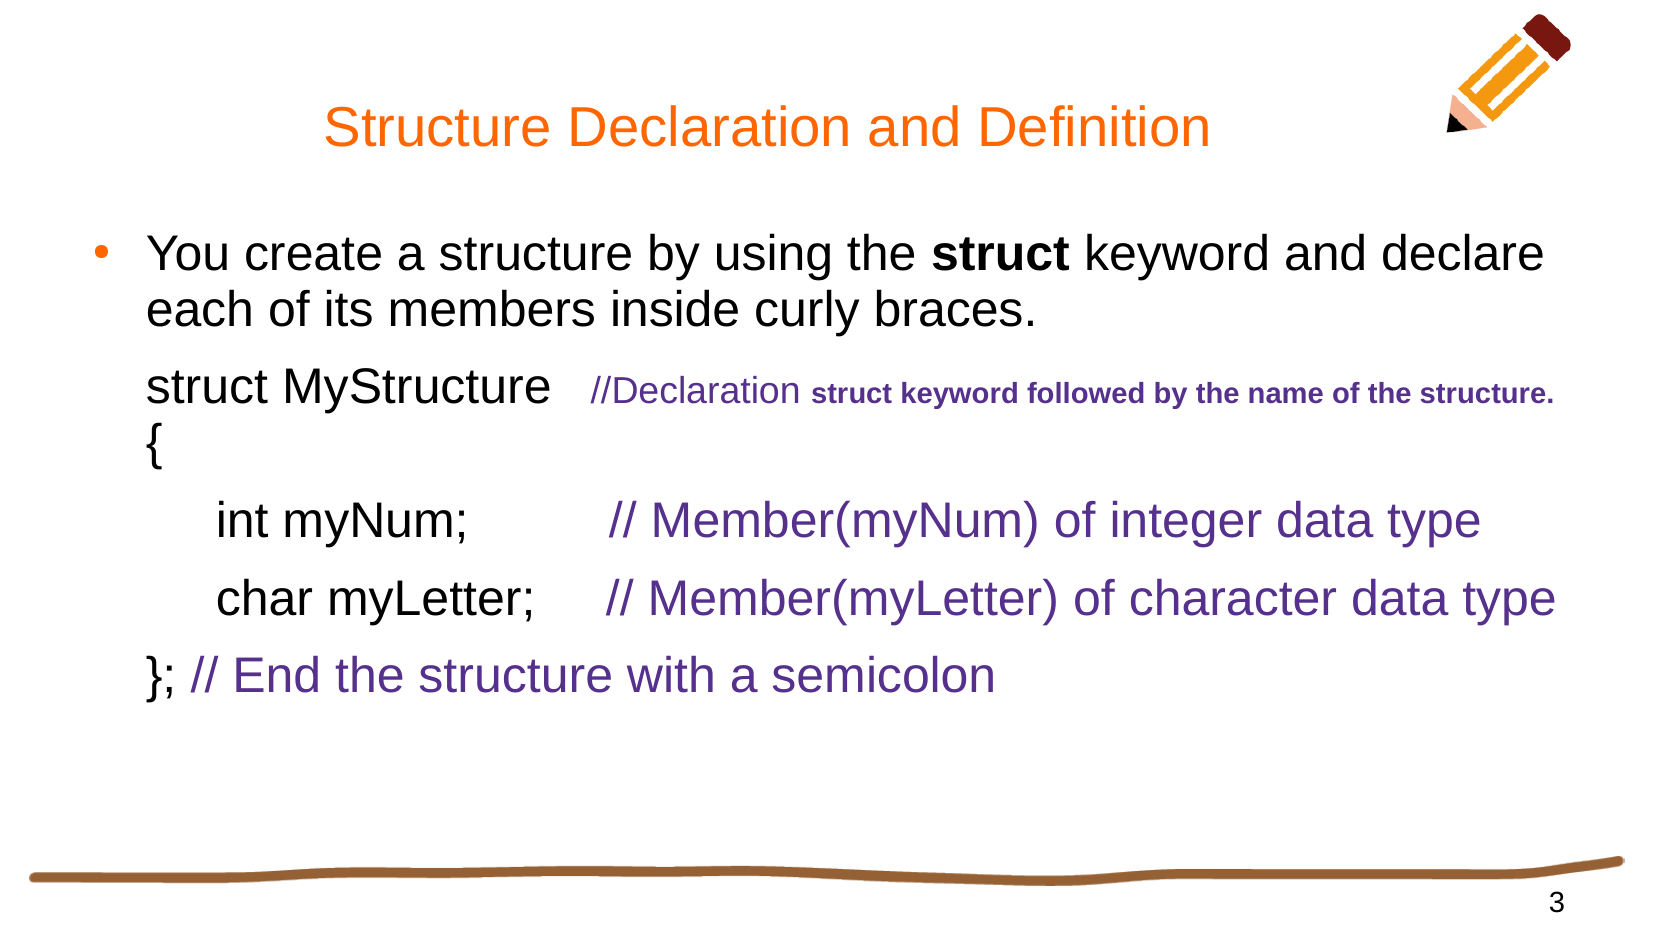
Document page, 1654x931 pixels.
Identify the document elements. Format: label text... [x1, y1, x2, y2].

picture [1446, 14, 1571, 133]
list You create a structure by using the struct keyword and declare each of its members inside curly braces. struct MyStructure //Declaration struct keyword followed by the name of the structure. { int myNum; // Member(myNum) of integer data type char myLetter; // Member(myLetter) of character data type }; // End the structure with a semicolon [75, 225, 1562, 875]
title Structure Declaration and Definition [88, 75, 1447, 179]
picture [29, 856, 1625, 886]
